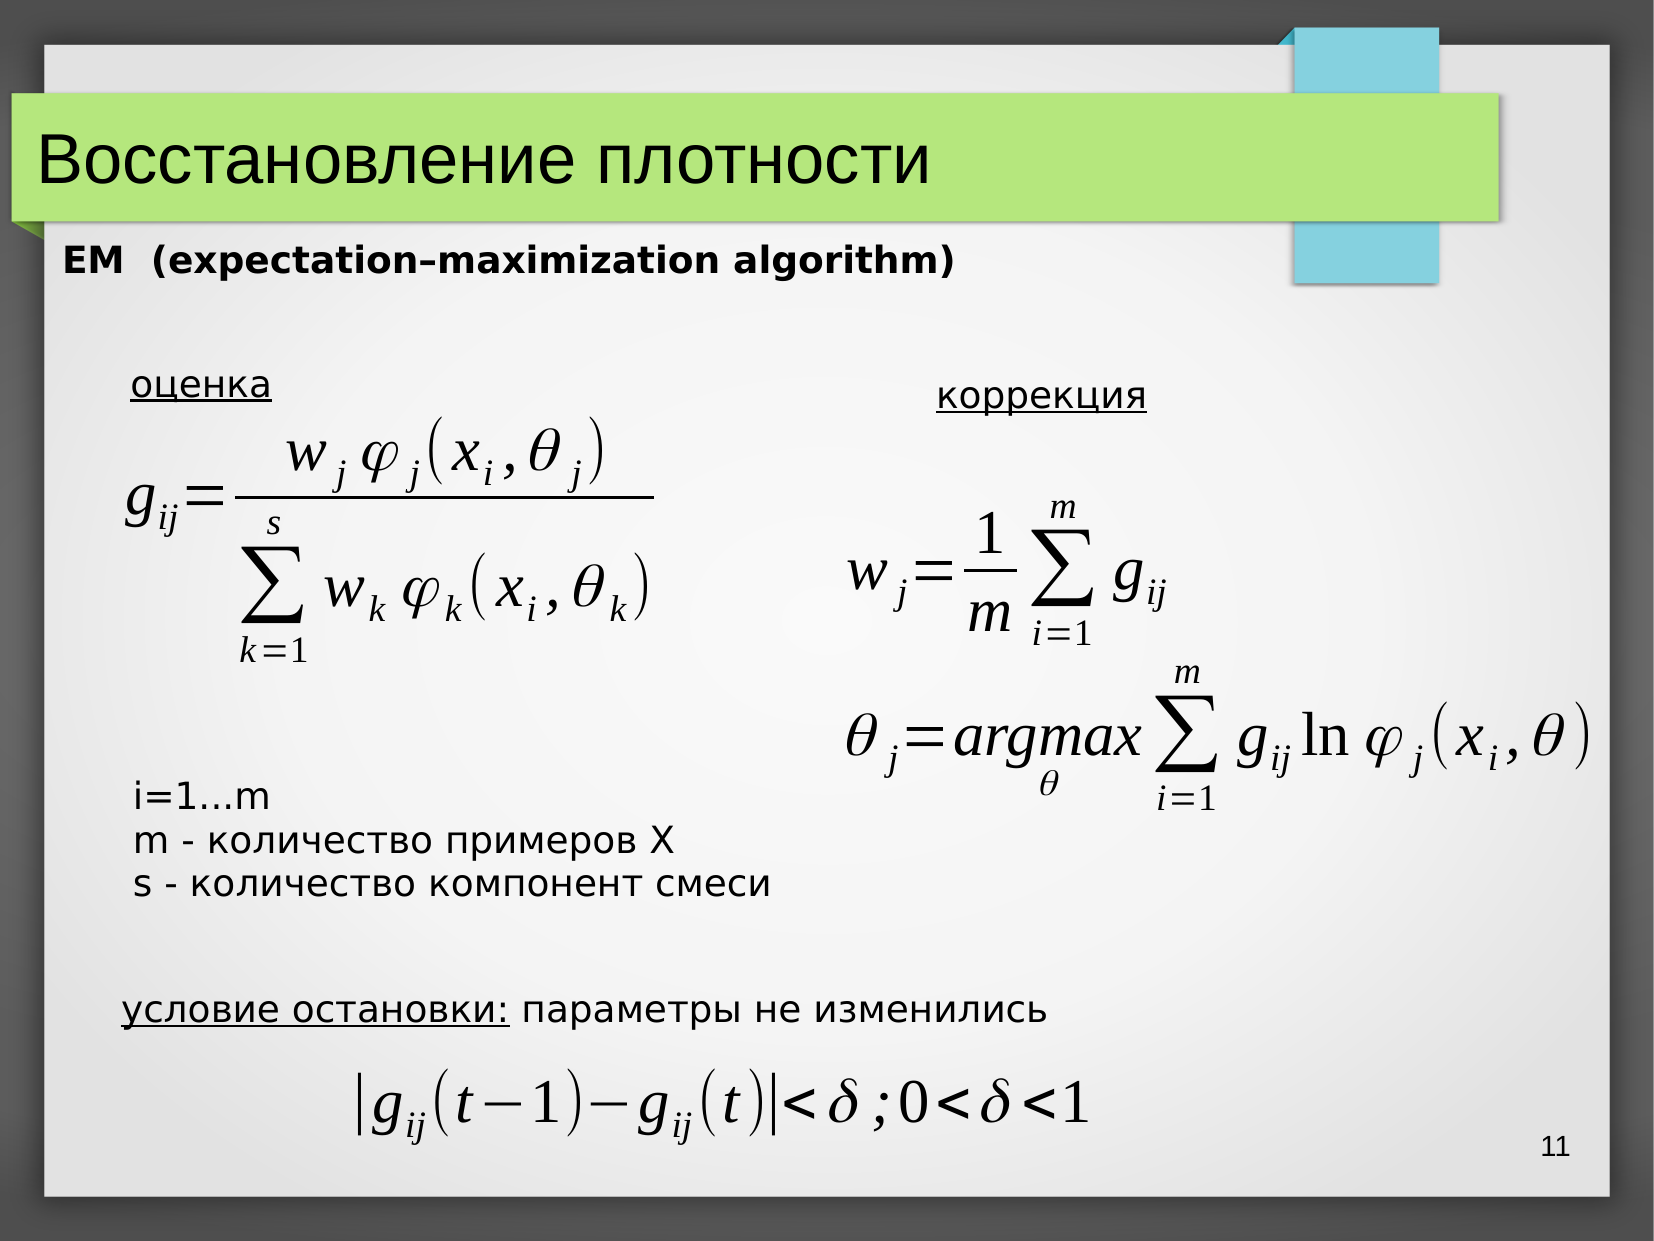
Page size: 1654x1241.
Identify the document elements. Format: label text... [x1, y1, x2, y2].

chart [115, 413, 664, 671]
text_box EM (expectation–maximization algorithm) [47, 231, 1182, 308]
text_box i=1...m m - количество примеров X s - количество компонент смеси [118, 767, 827, 919]
picture [0, 0, 1654, 1241]
text_box оценка [115, 355, 329, 416]
title Восстановление плотности [35, 118, 1489, 200]
chart [342, 1066, 1099, 1146]
text_box условие остановки: параметры не изменились [106, 980, 1075, 1052]
text_box коррекция [921, 366, 1276, 427]
chart [833, 484, 1600, 818]
